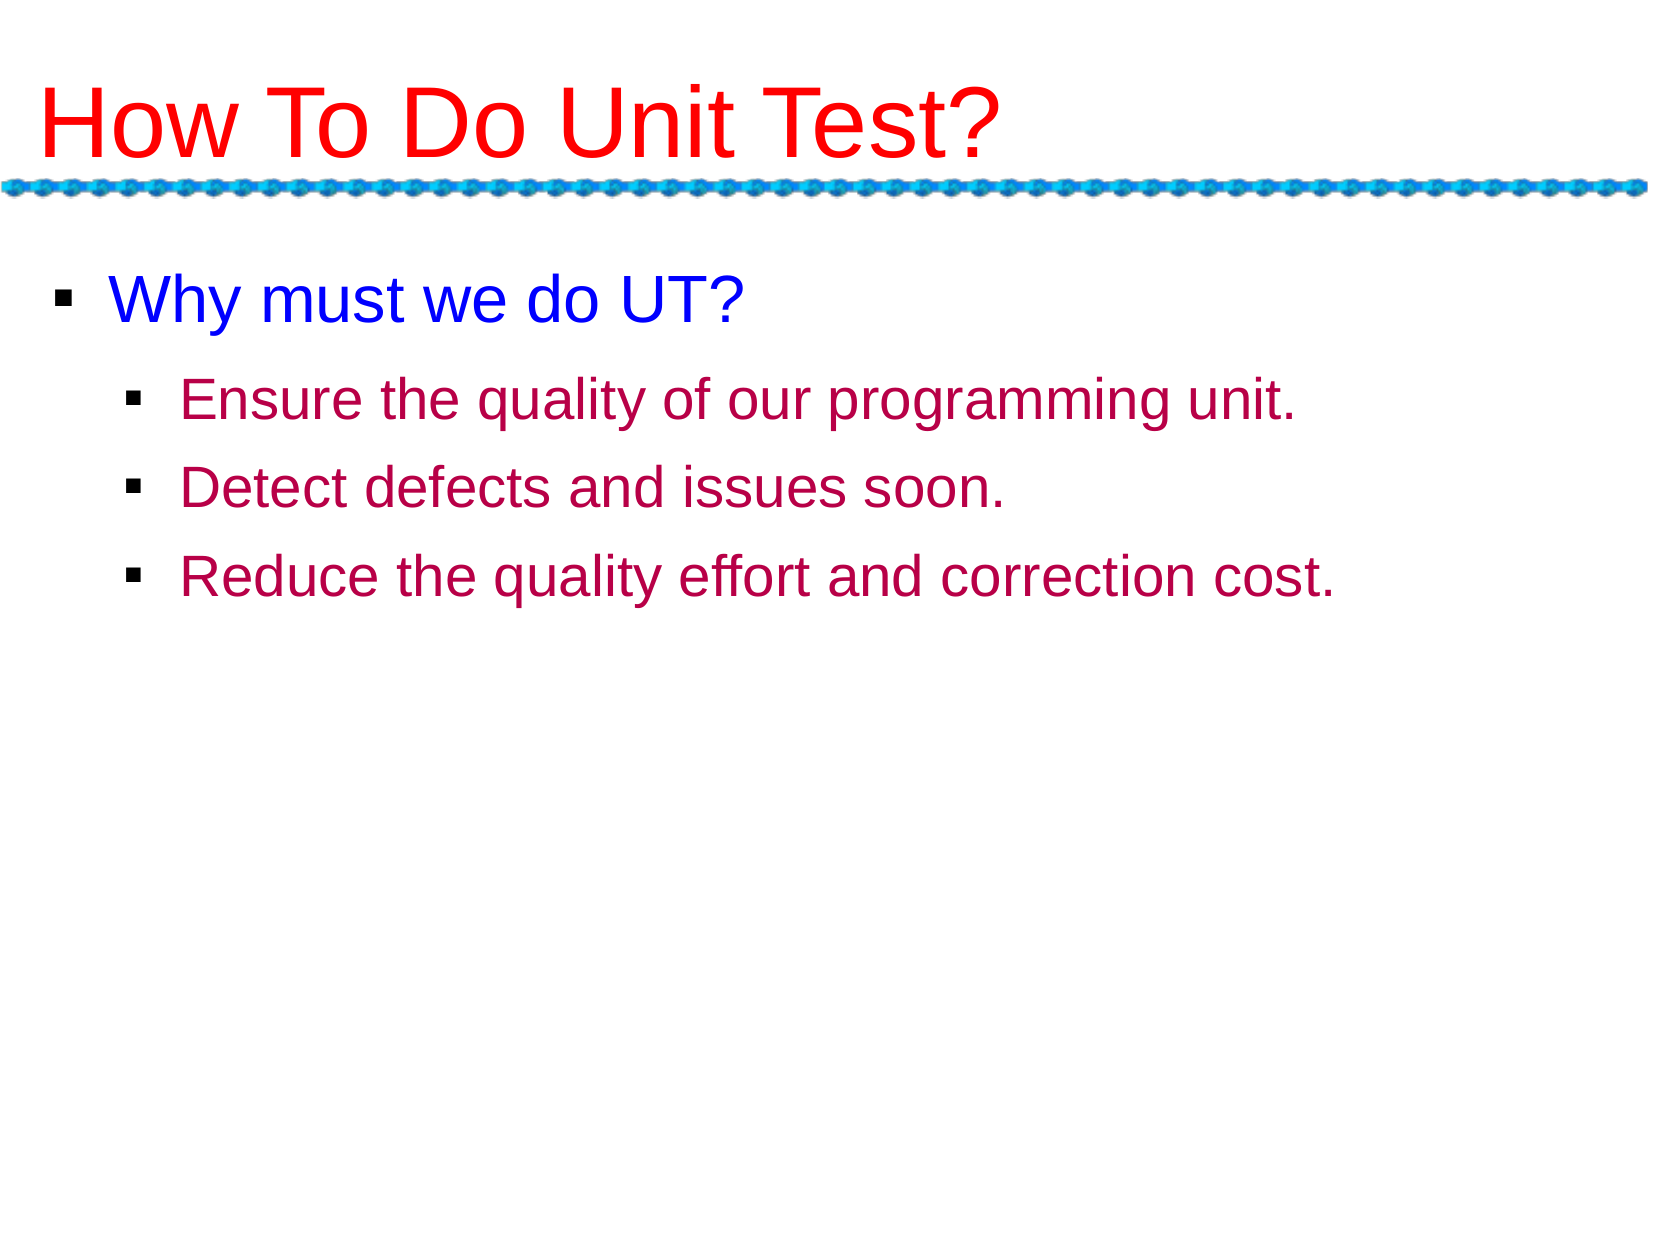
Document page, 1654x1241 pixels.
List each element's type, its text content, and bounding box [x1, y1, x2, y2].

picture [0, 178, 37, 199]
title How To Do Unit Test? [37, 37, 1651, 207]
list Why must we do UT? Ensure the quality of our programming unit. Detect defects and issues soon. Reduce the quality effort and correction cost. [37, 262, 1651, 1163]
